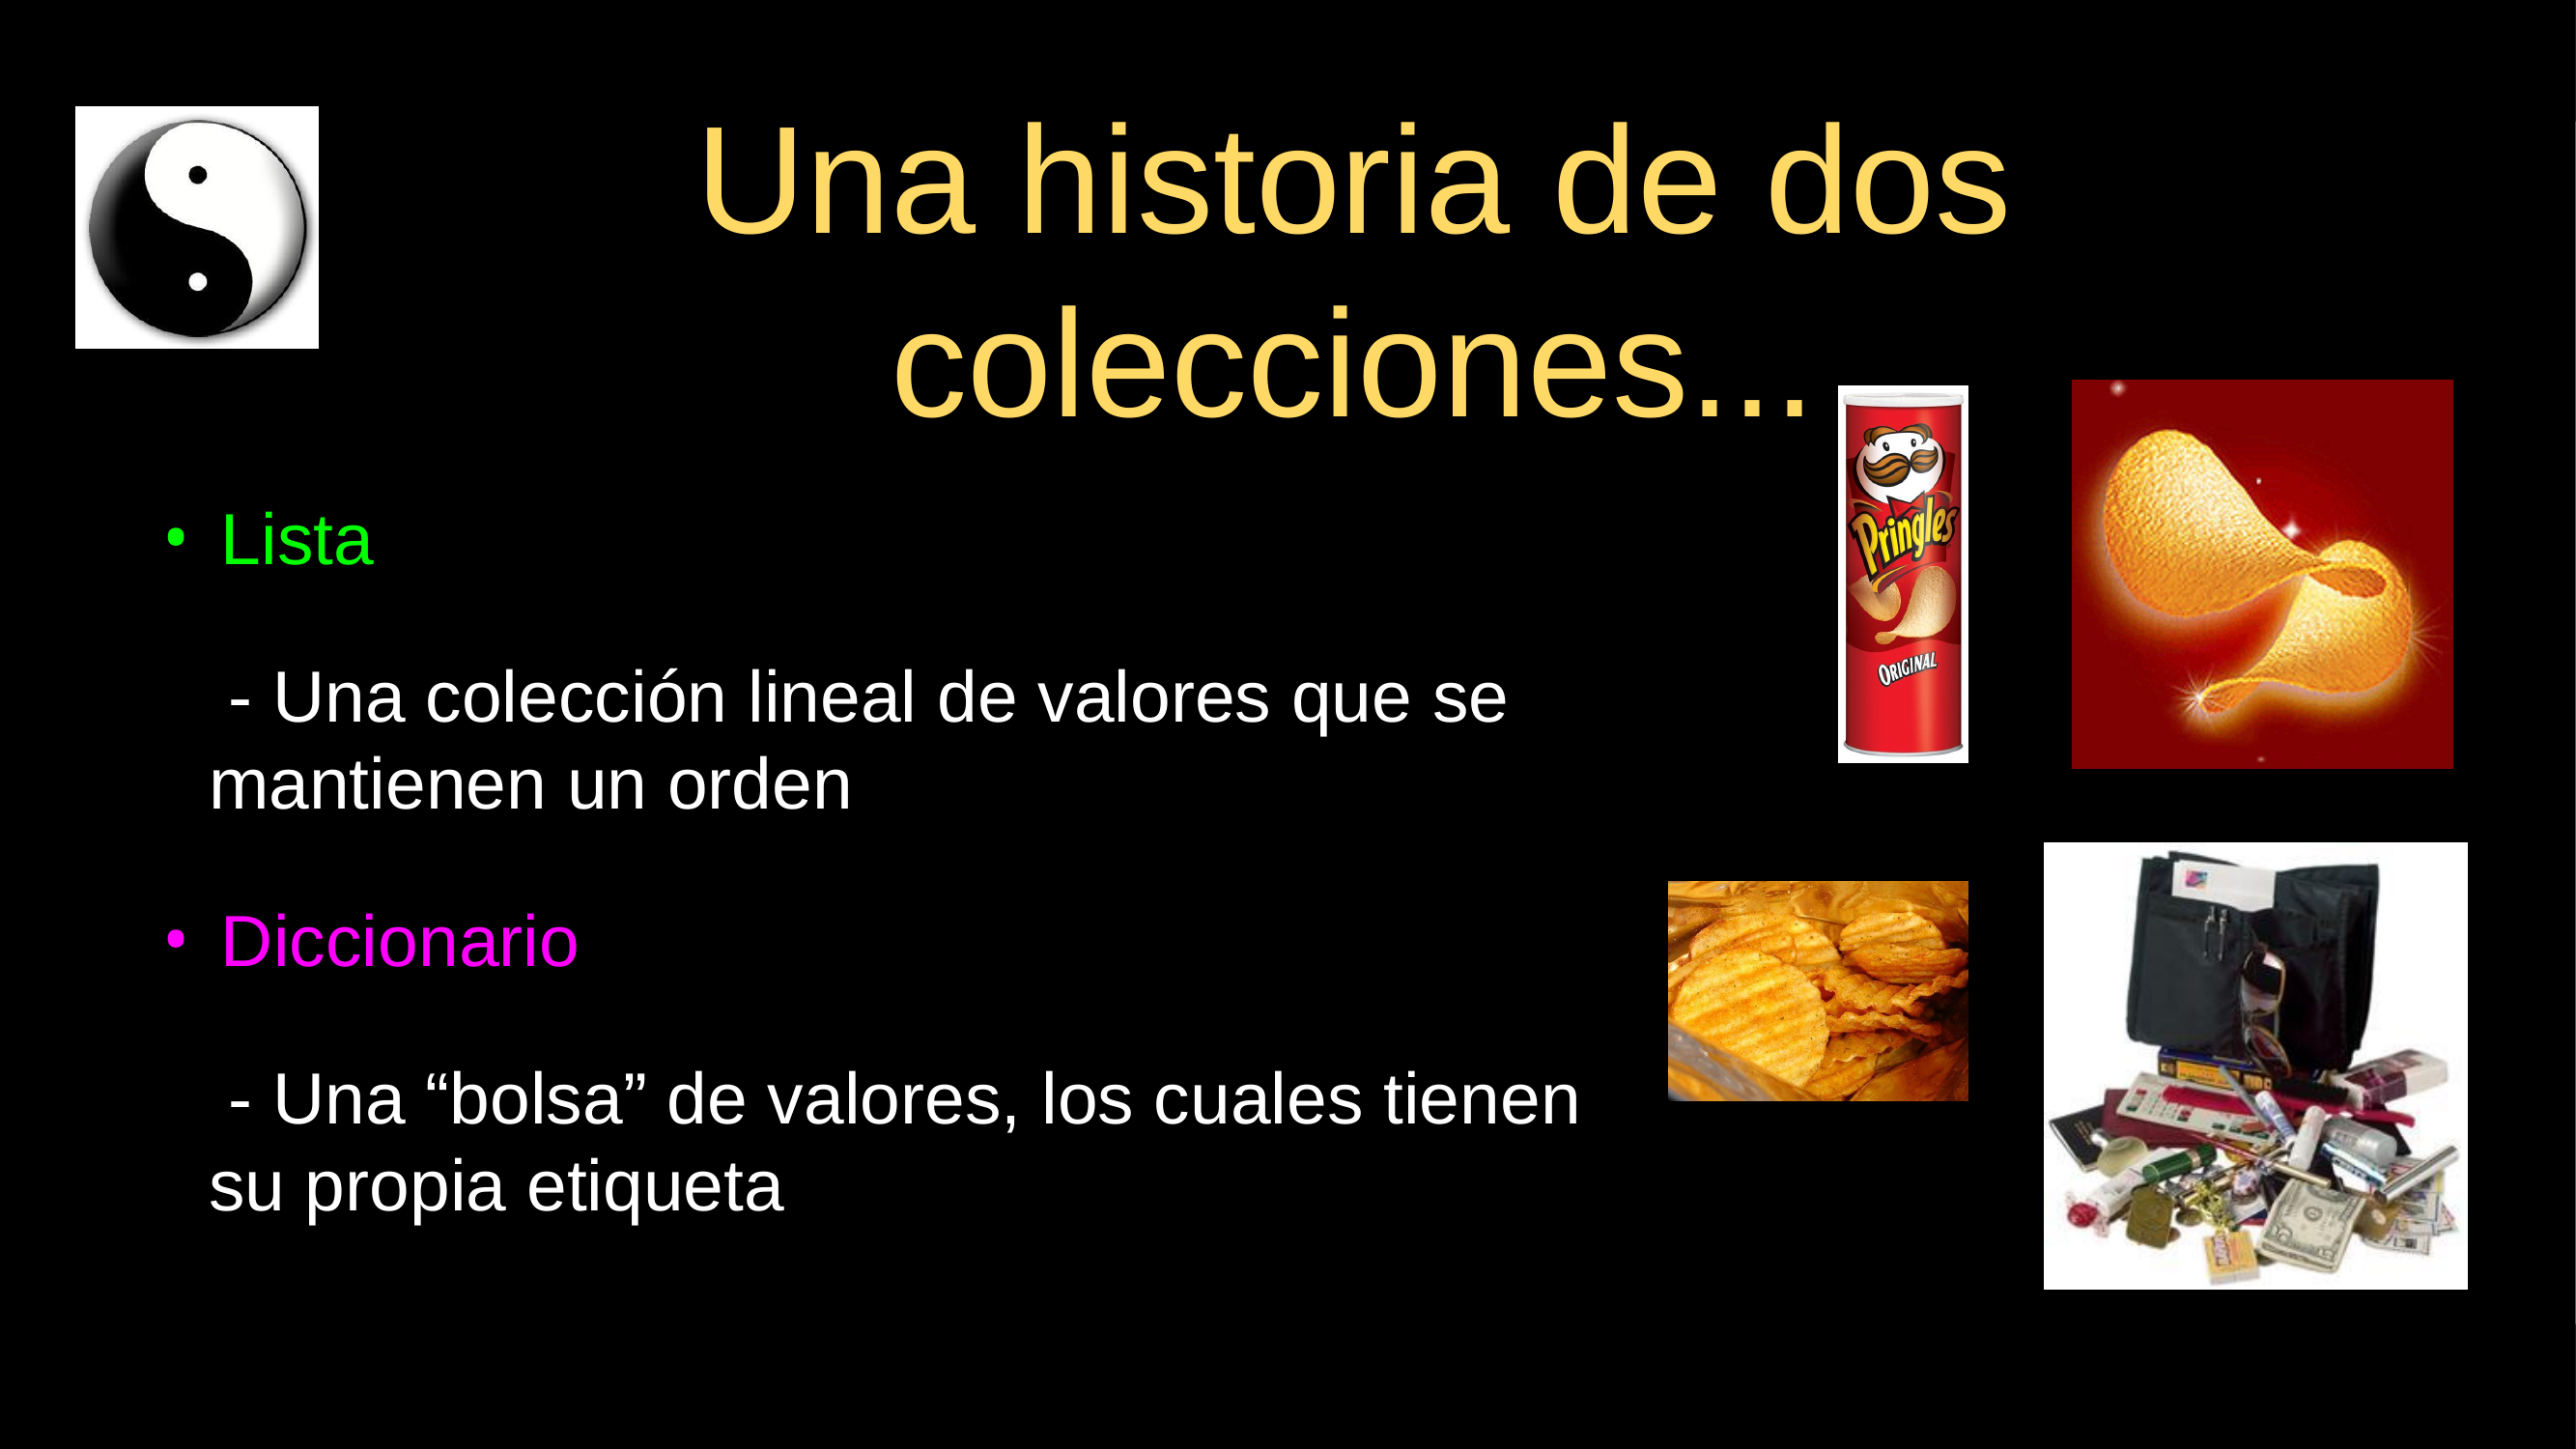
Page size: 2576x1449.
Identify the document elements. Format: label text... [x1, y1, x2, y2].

title Una historia de dos colecciones... [318, 125, 2391, 403]
picture [1838, 385, 1968, 763]
list Lista - Una colección lineal de valores que se mantienen un orden Diccionario - Una “bolsa” de valores, los cuales tienen su propia etiqueta [96, 407, 1643, 1311]
picture [75, 106, 319, 349]
picture [2072, 380, 2453, 769]
picture [2044, 842, 2468, 1290]
picture [1668, 881, 1968, 1101]
